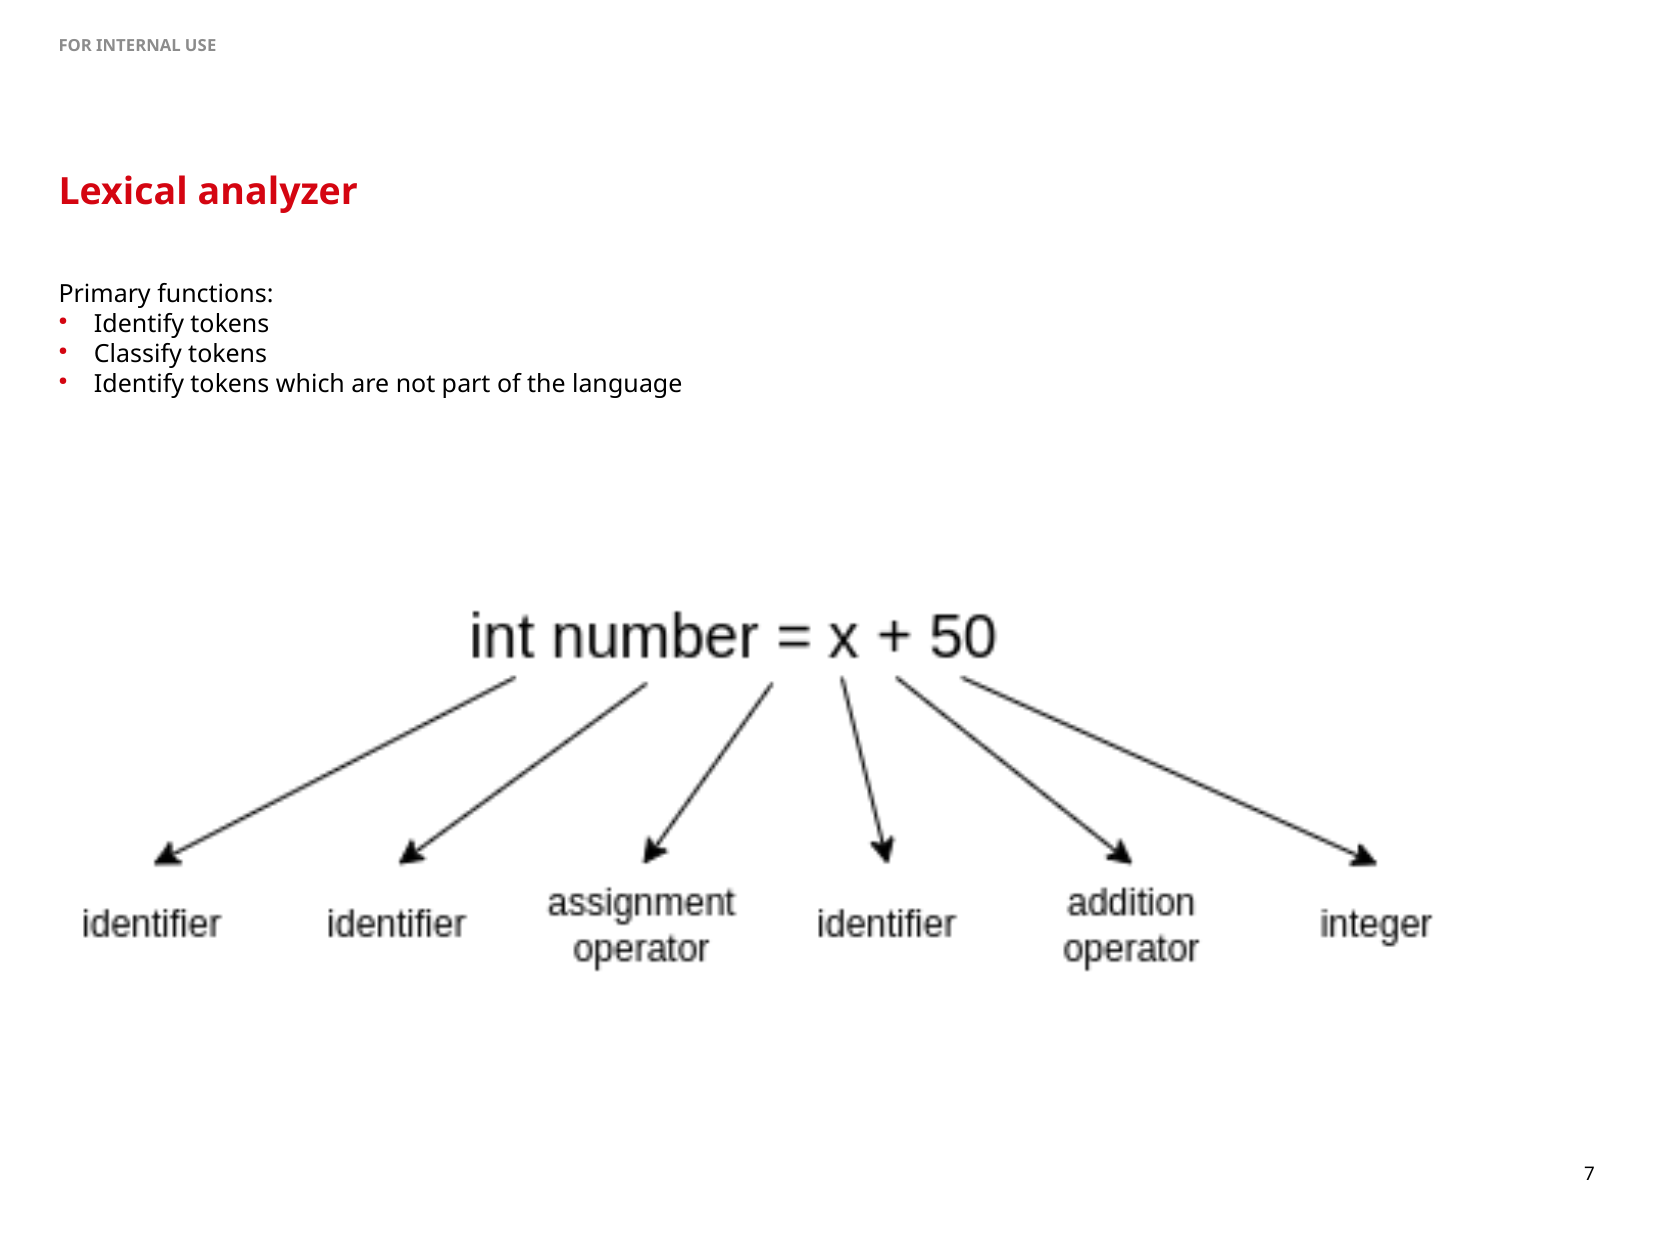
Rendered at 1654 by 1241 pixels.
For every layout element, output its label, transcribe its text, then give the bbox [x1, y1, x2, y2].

slide_number 23 [1526, 1158, 1595, 1192]
text_box Primary functions: Identify tokens Classify tokens Identify tokens which are not part of the language [58, 277, 1572, 357]
title Lexical analyzer [58, 92, 1595, 212]
picture [30, 588, 1503, 991]
